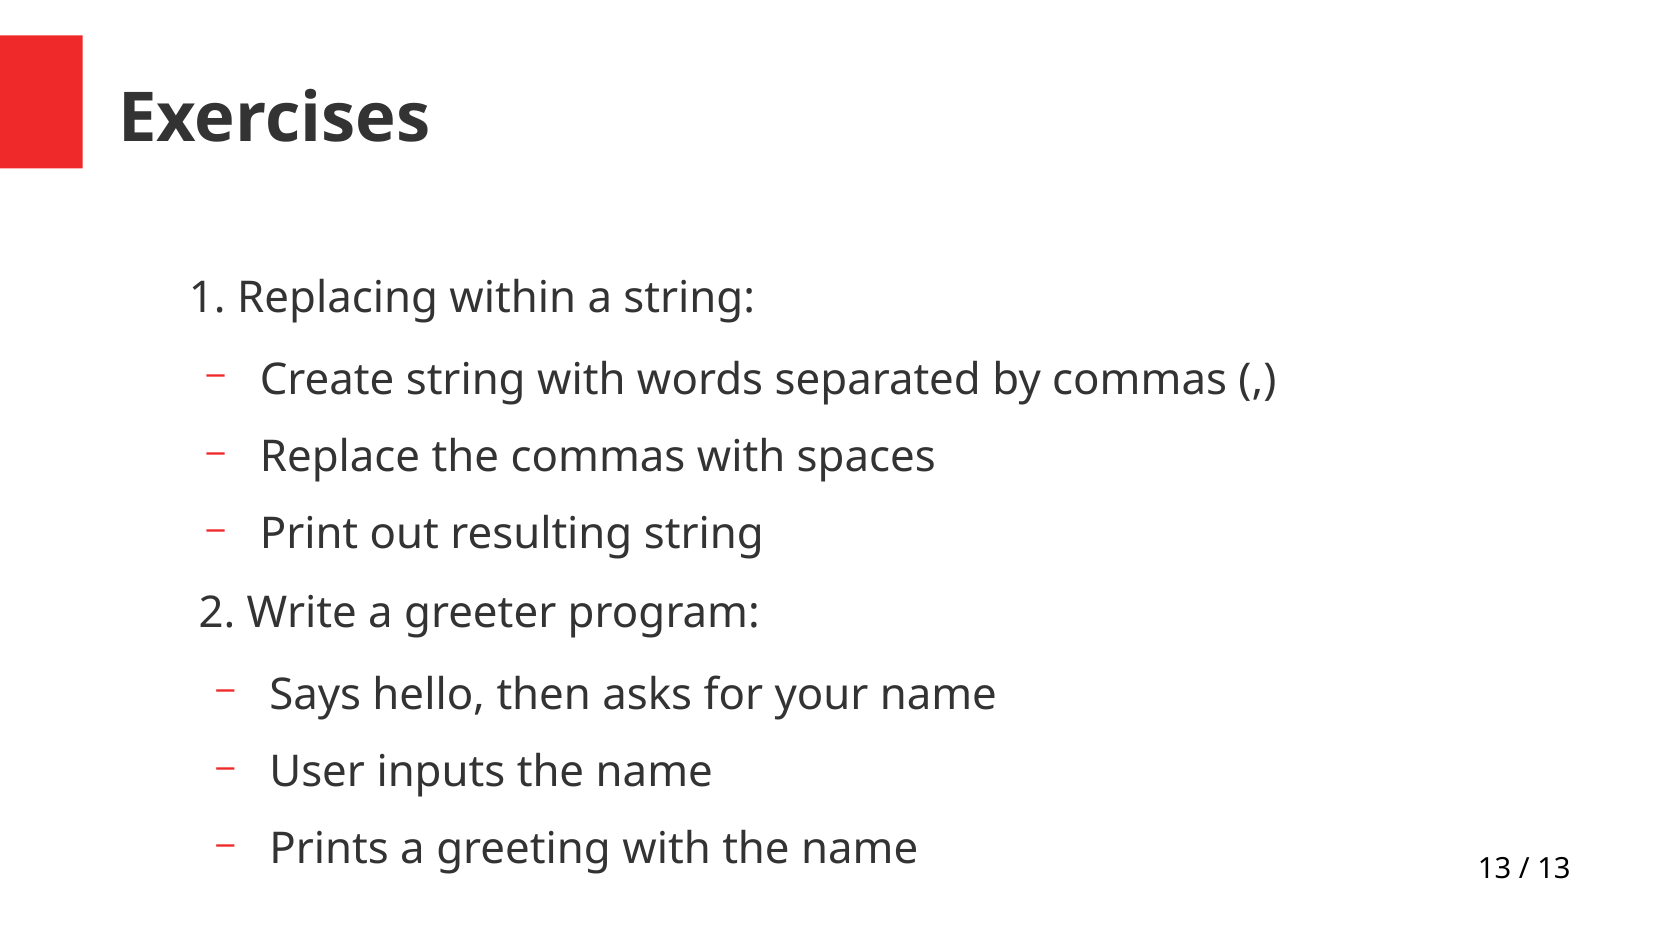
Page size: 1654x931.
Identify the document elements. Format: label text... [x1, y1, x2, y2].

list 1. Replacing within a string: Create string with words separated by commas (,) Replace the commas with spaces Print out resulting string [118, 265, 1536, 556]
title Exercises [118, 37, 1571, 193]
list 2. Write a greeter program: Says hello, then asks for your name User inputs the name Prints a greeting with the name [127, 580, 1546, 871]
